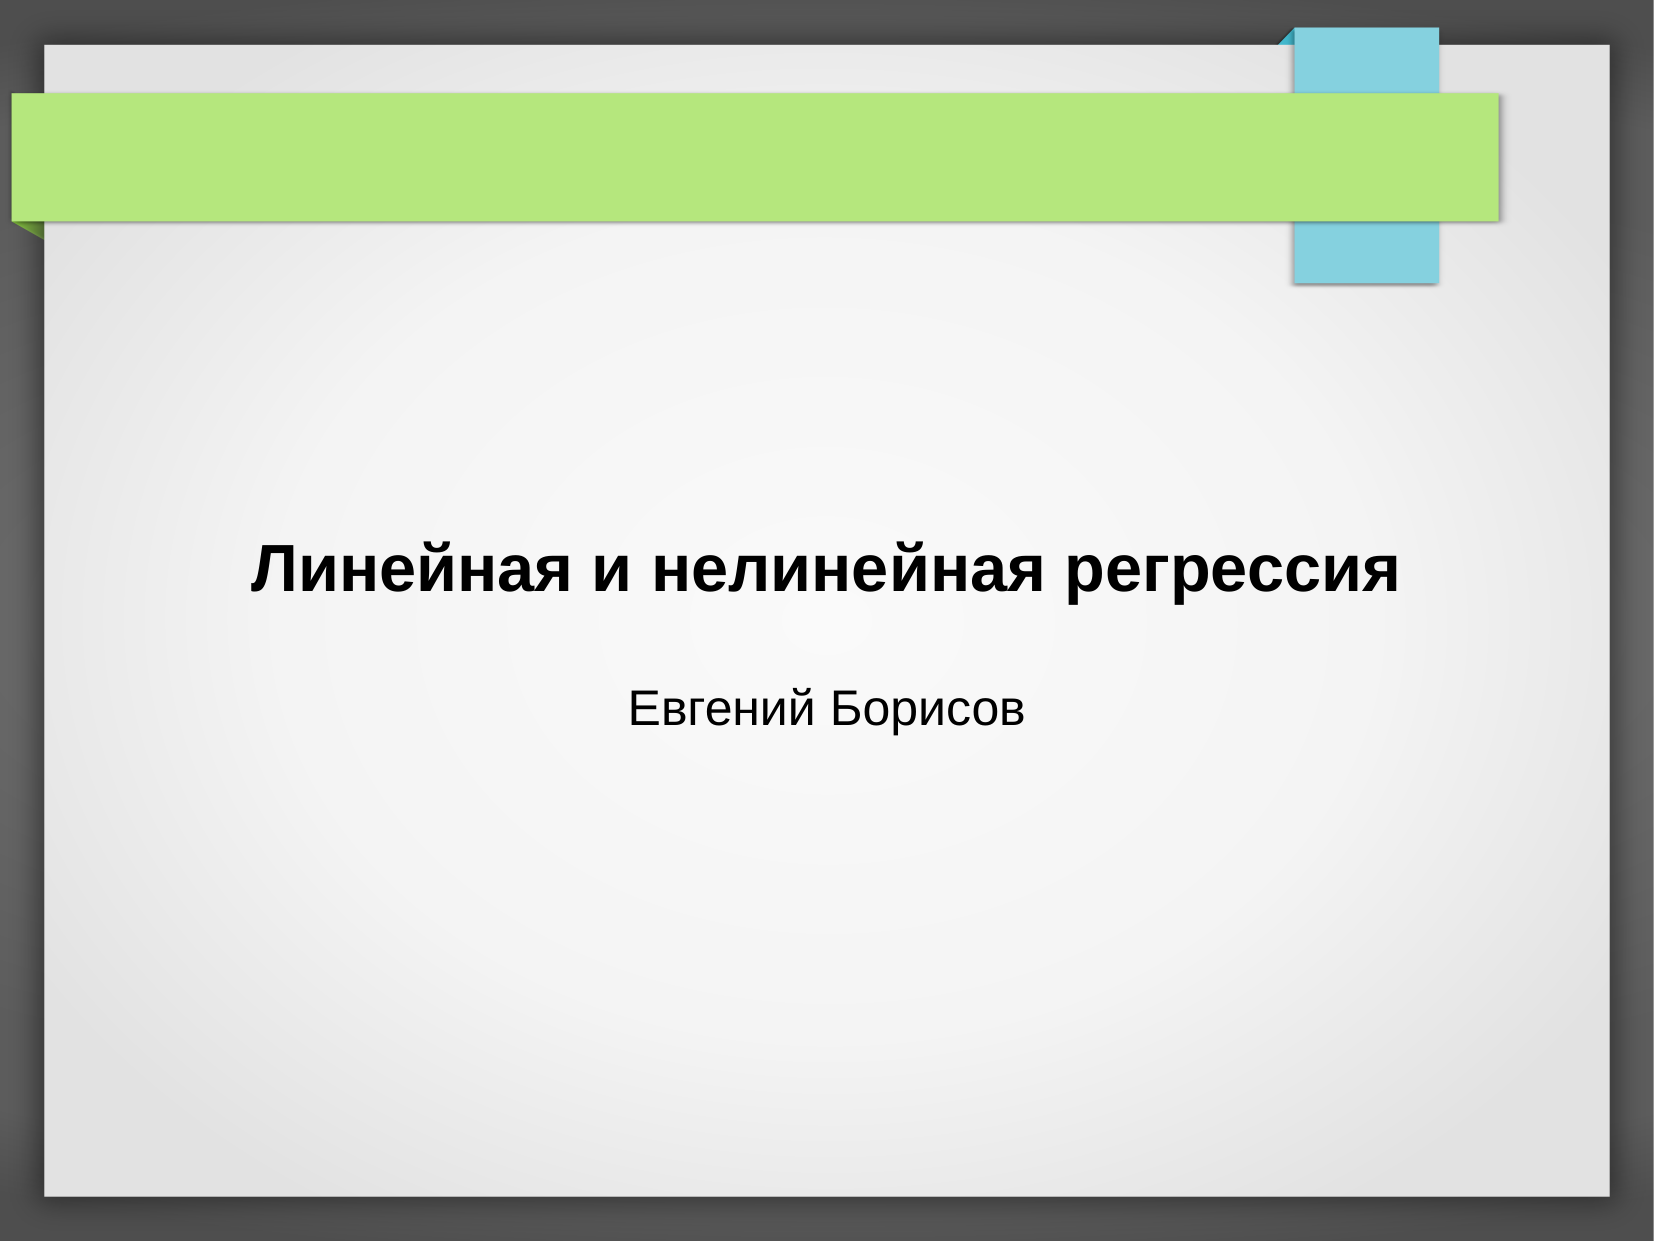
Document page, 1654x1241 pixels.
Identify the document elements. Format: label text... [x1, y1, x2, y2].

subtitle Линейная и нелинейная регрессия Евгений Борисов [82, 290, 1571, 1010]
picture [0, 0, 1654, 1241]
